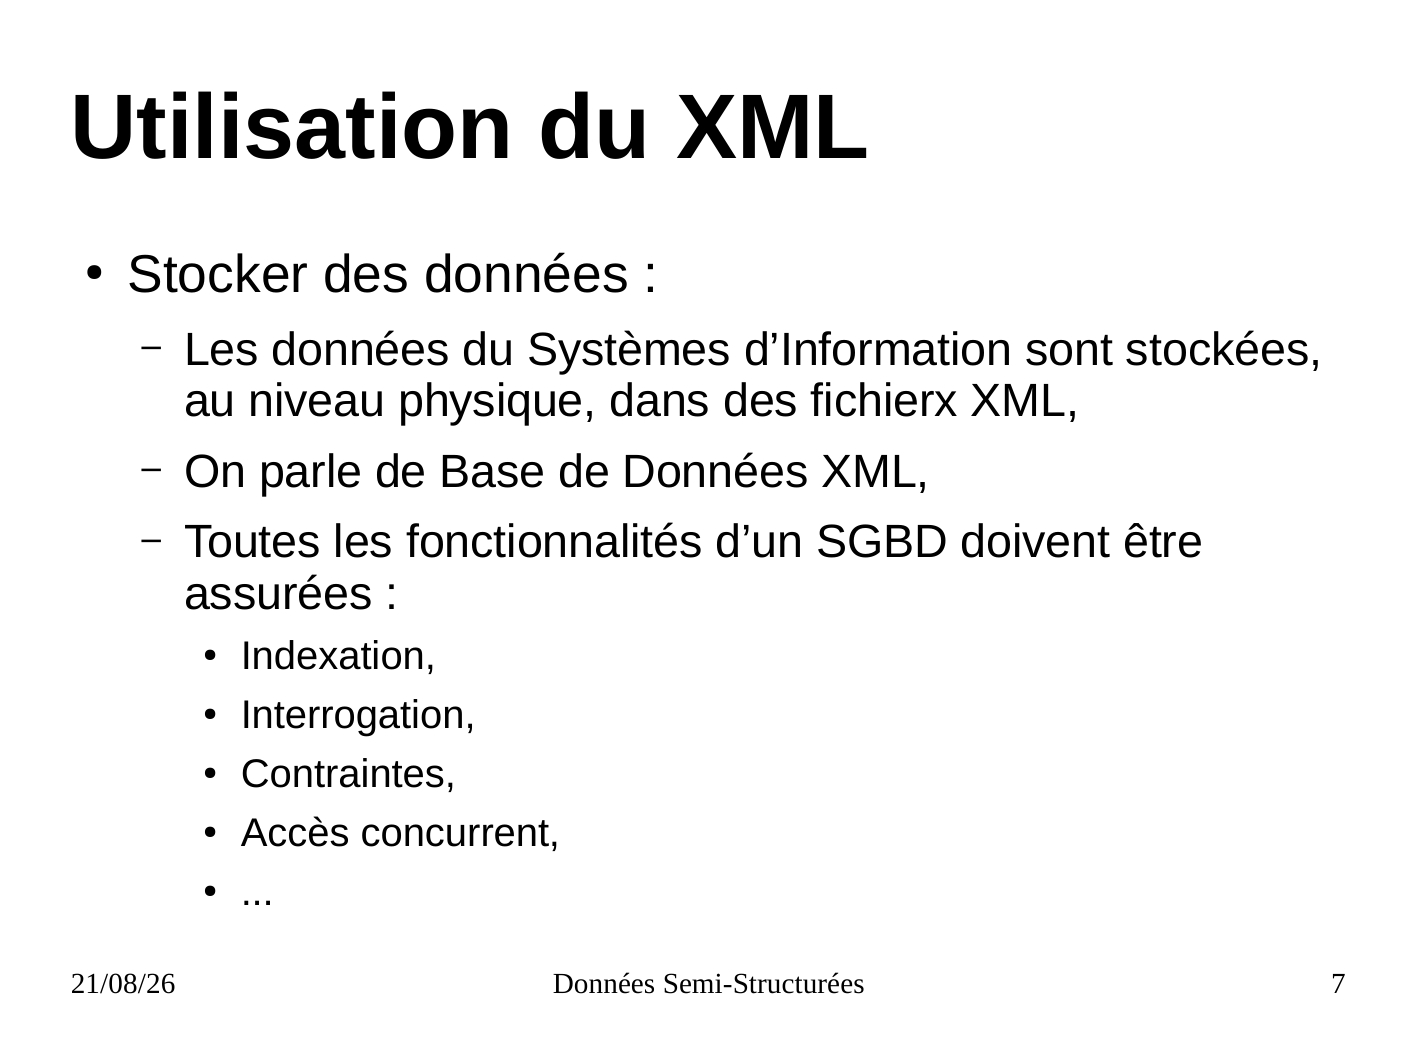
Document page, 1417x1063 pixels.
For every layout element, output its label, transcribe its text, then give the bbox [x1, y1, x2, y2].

list Stocker des données : Les données du Systèmes d’Information sont stockées, au niveau physique, dans des fichierx XML, On parle de Base de Données XML, Toutes les fonctionnalités d’un SGBD doivent être assurées : Indexation, Interrogation, Contraintes, Accès concurrent, ... [70, 244, 1346, 925]
title Utilisation du XML [70, 42, 1346, 212]
